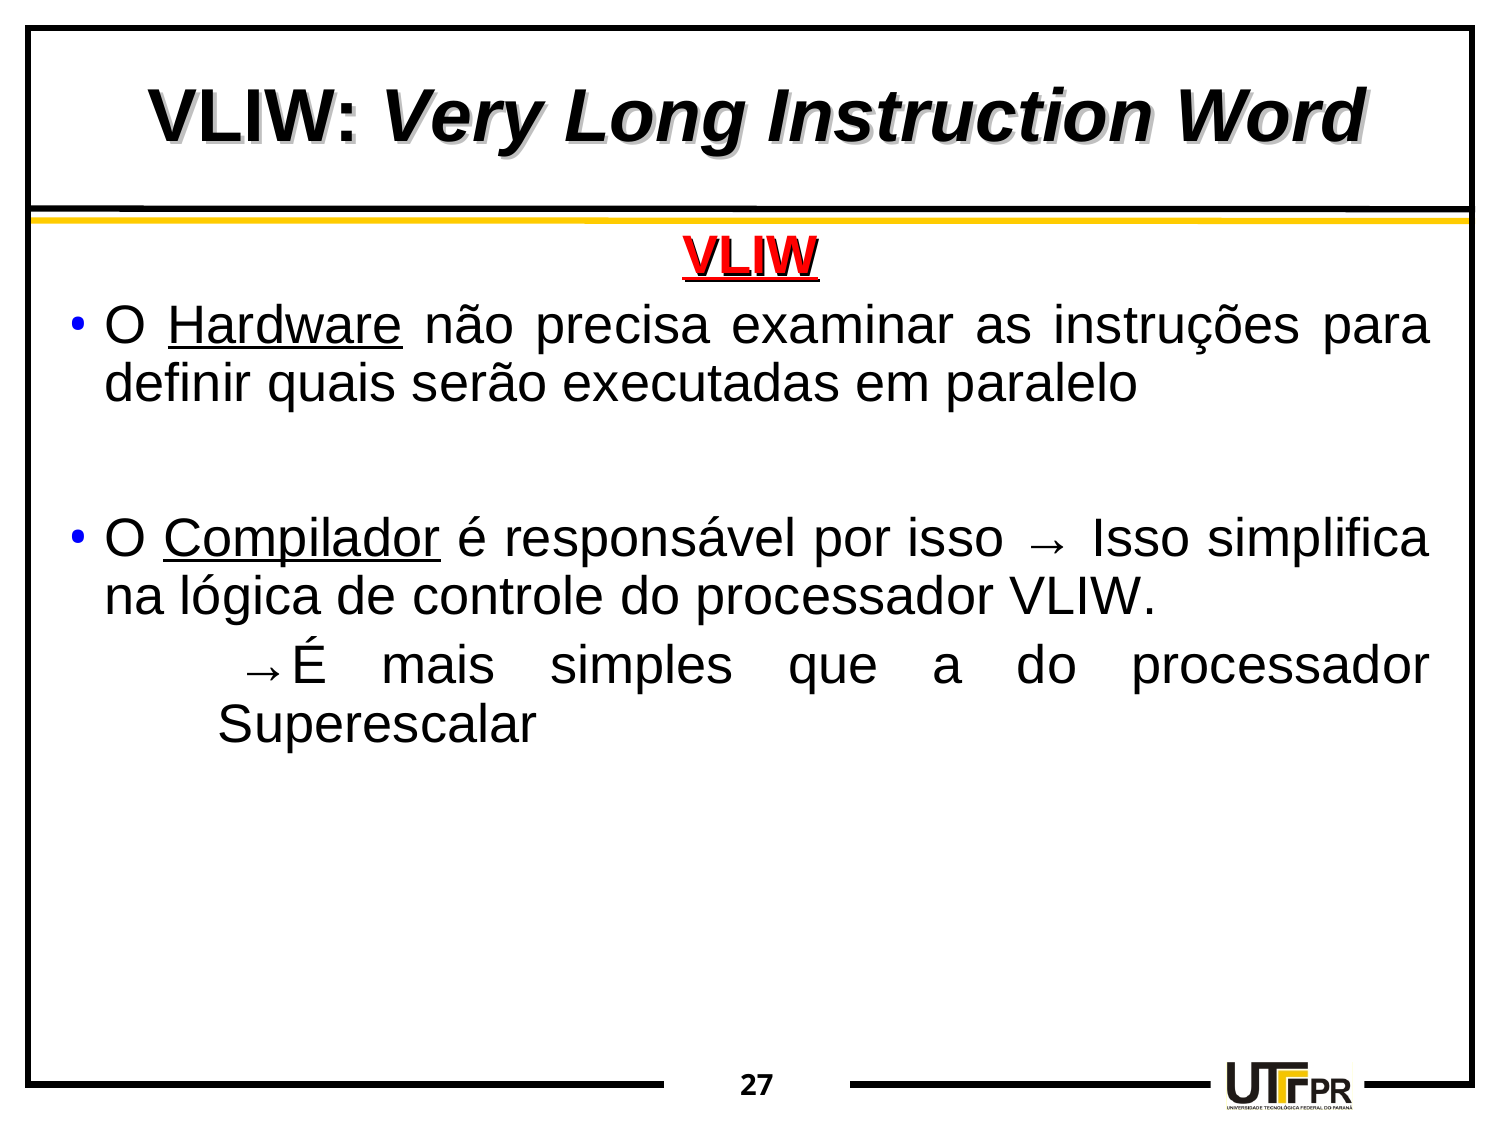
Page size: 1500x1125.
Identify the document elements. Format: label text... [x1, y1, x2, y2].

text_box VLIW O Hardware não precisa examinar as instruções para definir quais serão executadas em paralelo O Compilador é responsável por isso → Isso simplifica na lógica de controle do processador VLIW. →É mais simples que a do processador Superescalar [53, 219, 1447, 1059]
title VLIW: Very Long Instruction Word [96, 73, 1419, 168]
picture [1226, 1062, 1353, 1110]
